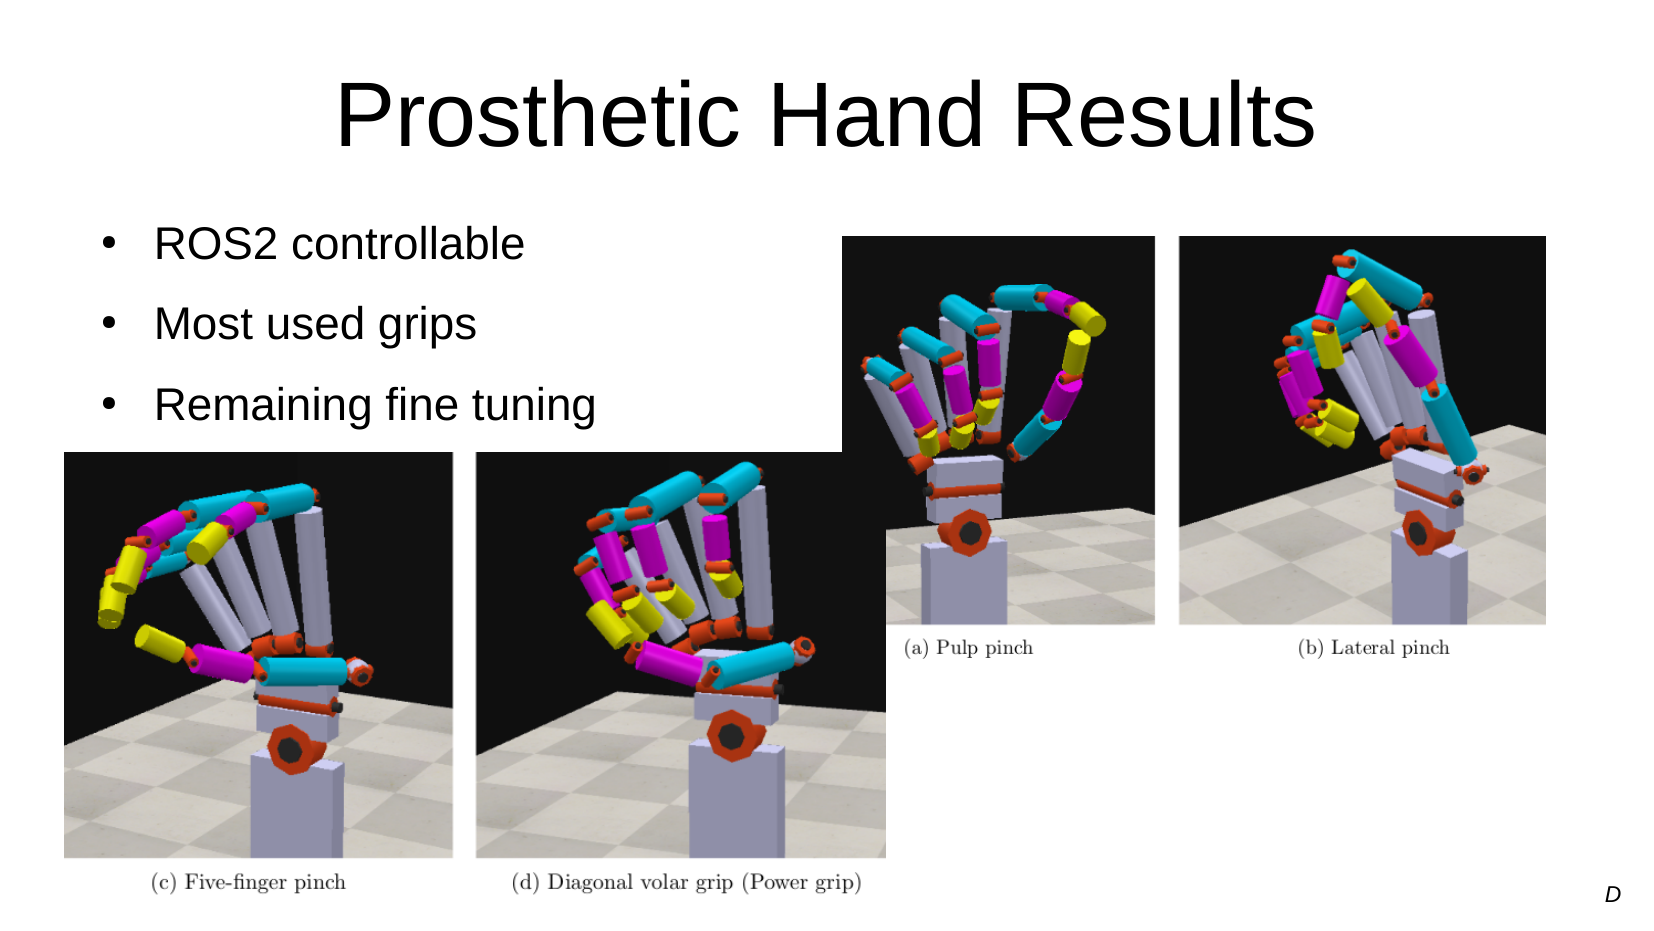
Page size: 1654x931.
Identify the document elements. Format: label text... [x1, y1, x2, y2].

list ROS2 controllable Most used grips Remaining fine tuning [83, 217, 1572, 758]
text_box D [1590, 874, 1637, 916]
picture [64, 236, 1546, 901]
title Prosthetic Hand Results [82, 37, 1571, 193]
